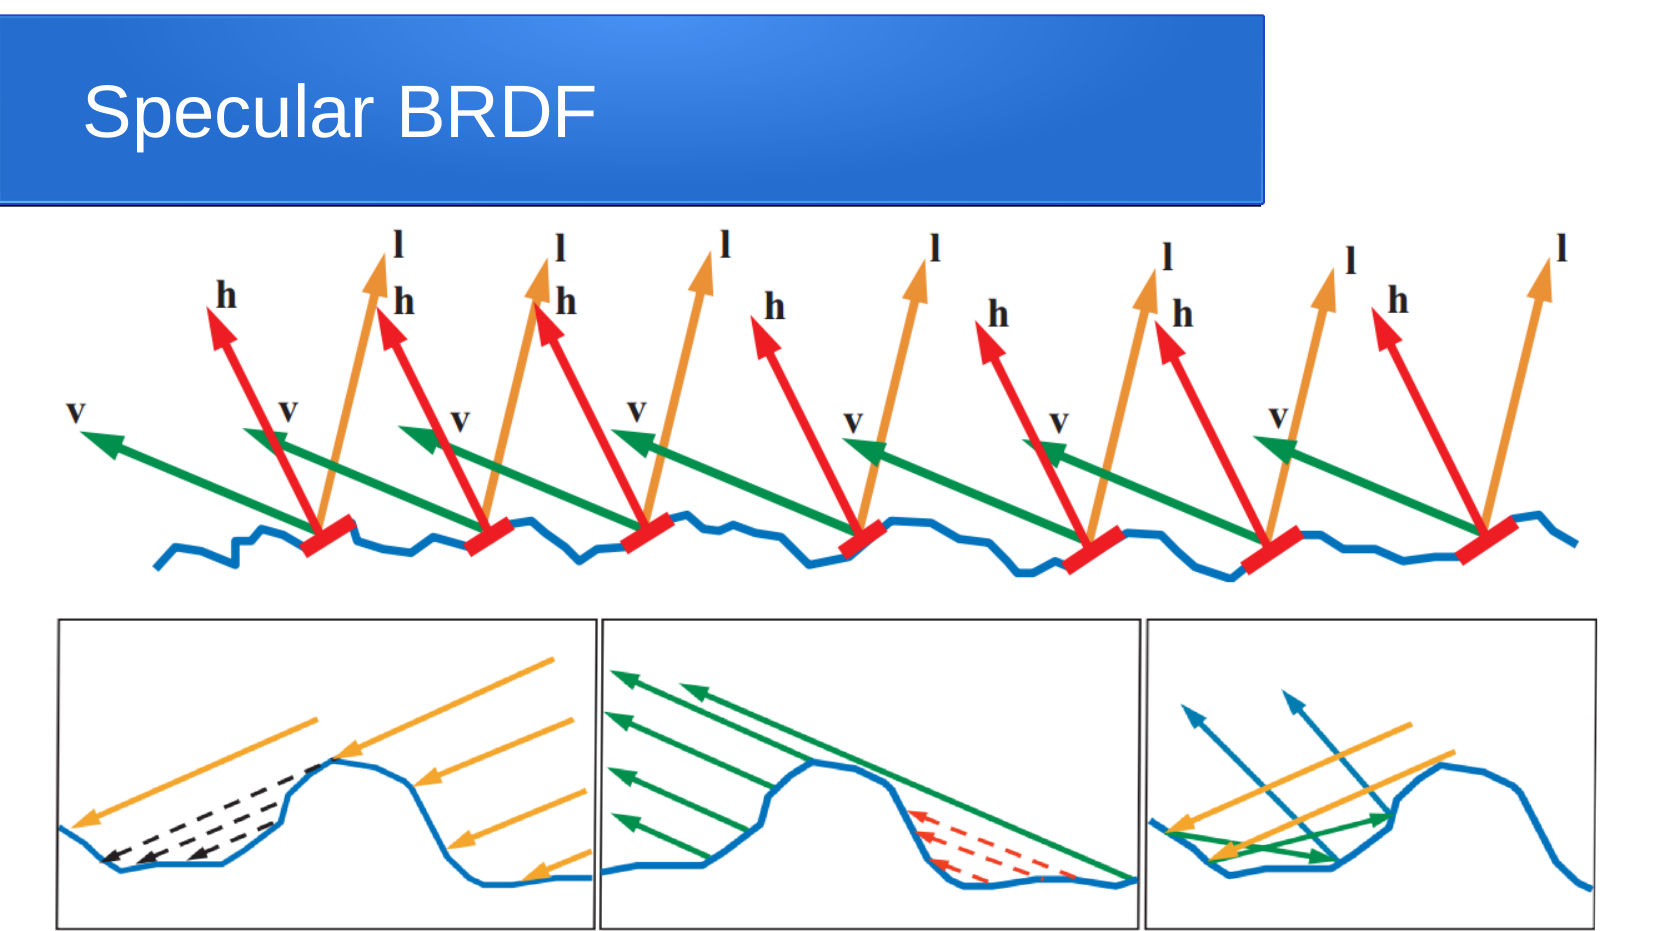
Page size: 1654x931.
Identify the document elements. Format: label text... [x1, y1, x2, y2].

title Specular BRDF [82, 35, 1235, 189]
picture [0, 209, 1654, 931]
